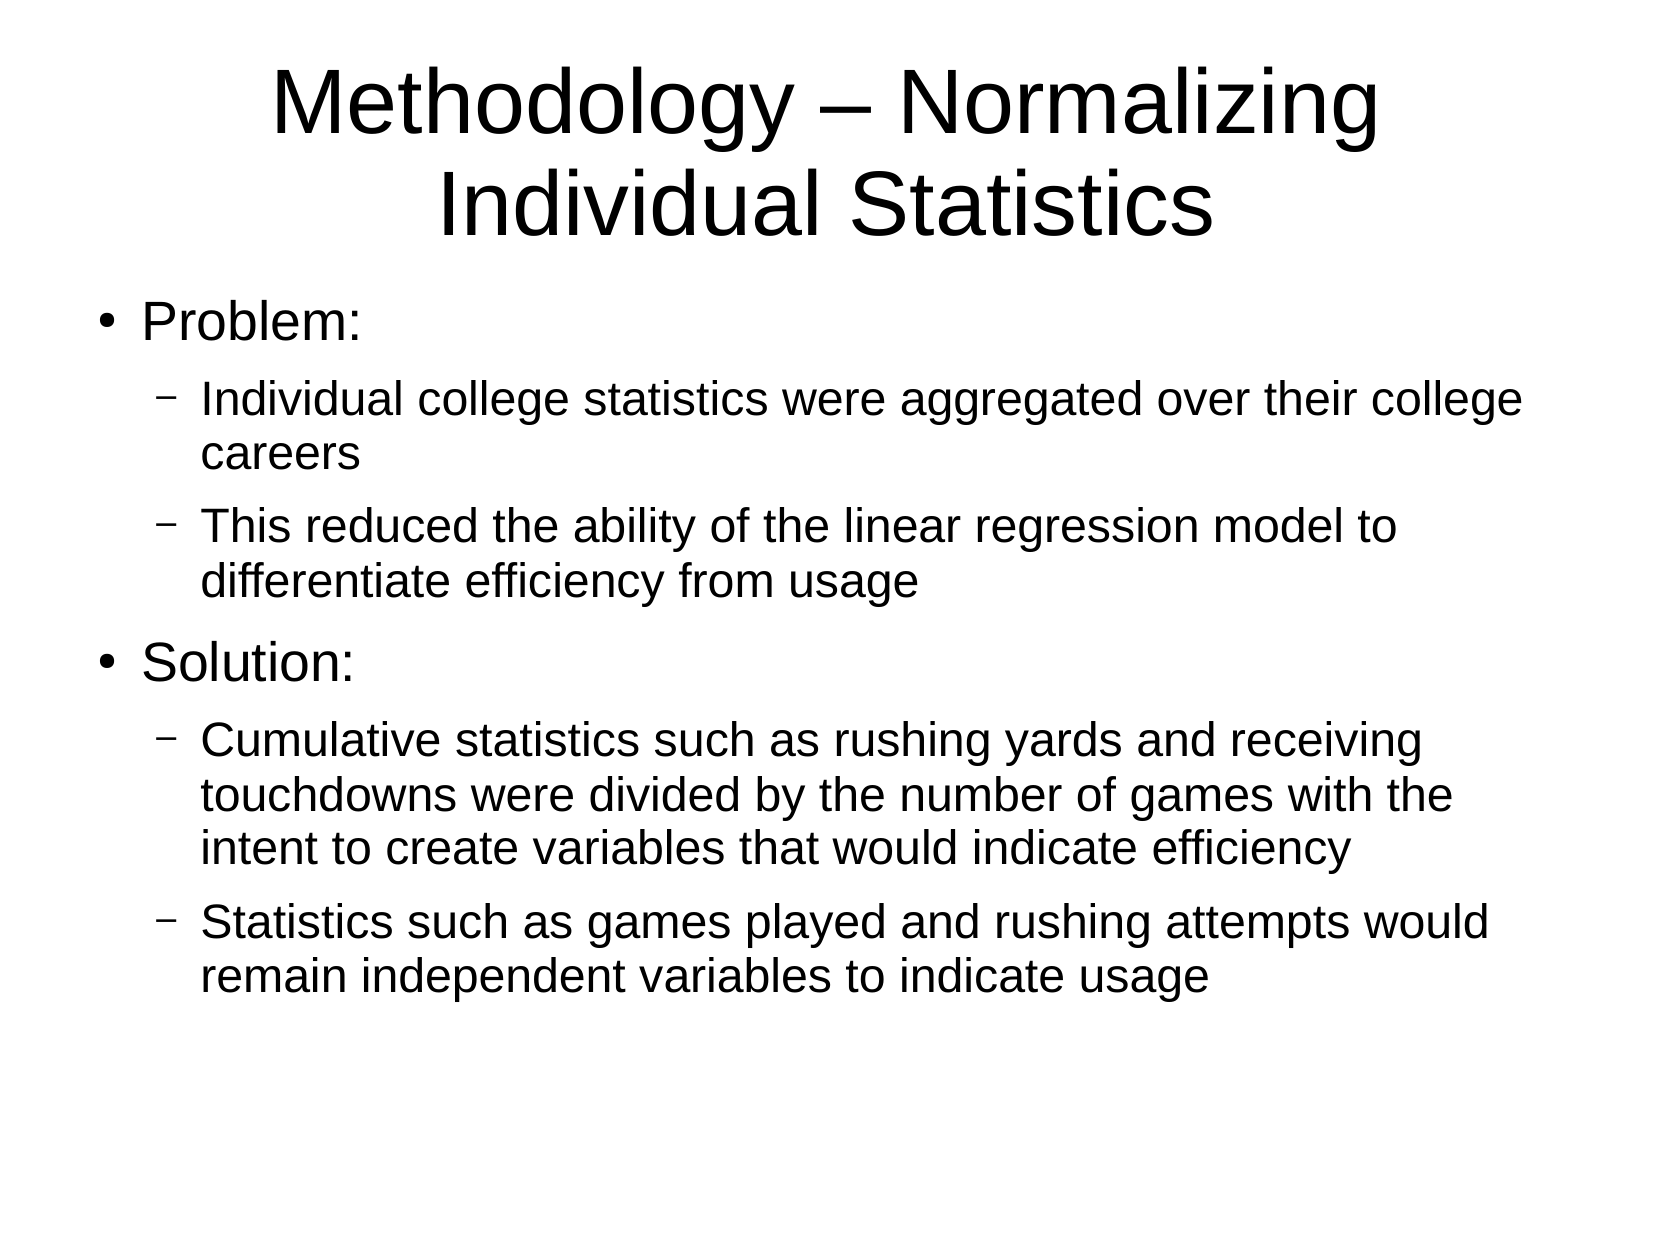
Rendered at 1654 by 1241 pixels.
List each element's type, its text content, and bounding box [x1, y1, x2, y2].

list Problem: Individual college statistics were aggregated over their college careers This reduced the ability of the linear regression model to differentiate efficiency from usage Solution: Cumulative statistics such as rushing yards and receiving touchdowns were divided by the number of games with the intent to create variables that would indicate efficiency Statistics such as games played and rushing attempts would remain independent variables to indicate usage [82, 290, 1571, 1010]
title Methodology – Normalizing Individual Statistics [82, 49, 1571, 257]
